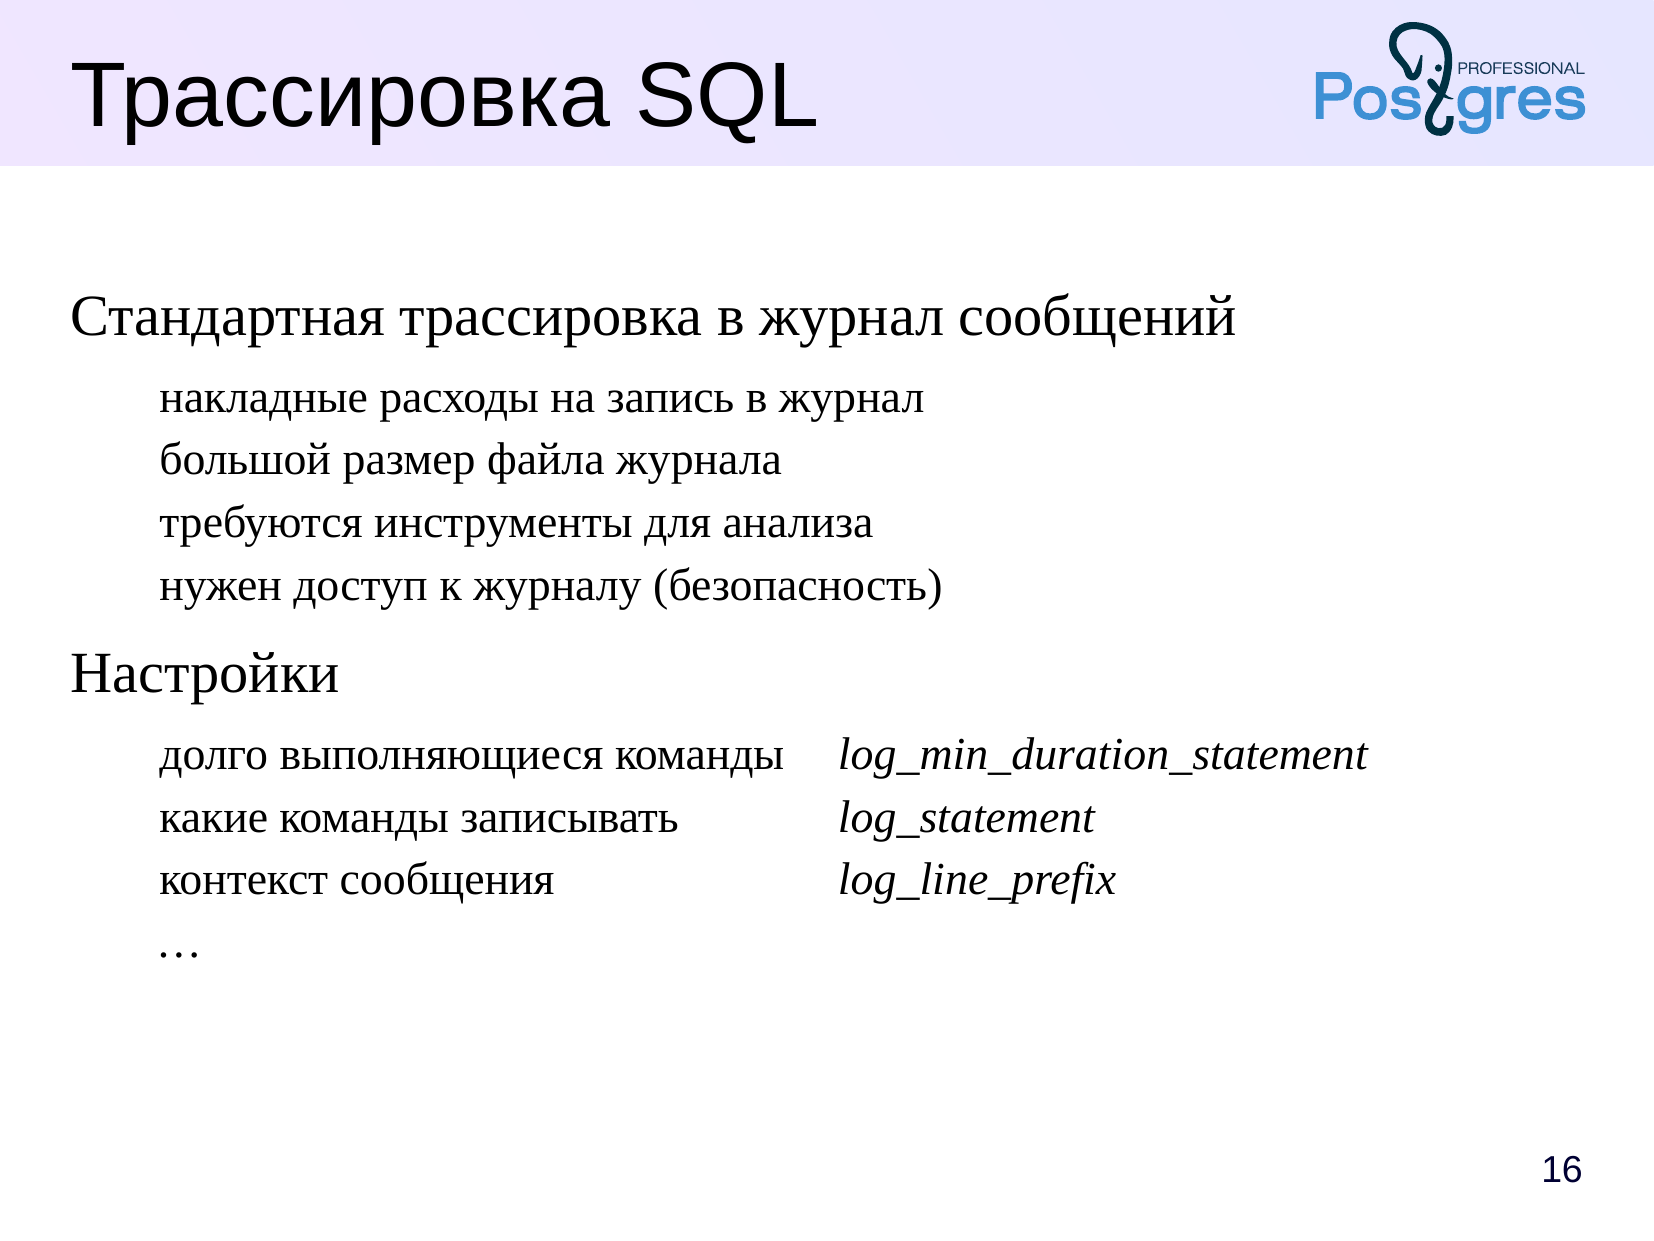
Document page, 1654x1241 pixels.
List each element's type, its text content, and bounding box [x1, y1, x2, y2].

list Стандартная трассировка в журнал сообщений накладные расходы на запись в журнал большой размер файла журнала требуются инструменты для анализа нужен доступ к журналу (безопасность) Настройки долго выполняющиеся команды log_min_duration_statement какие команды записывать log_statement контекст сообщения log_line_prefix … [70, 283, 1583, 1141]
title Трассировка SQL [70, 43, 1241, 147]
